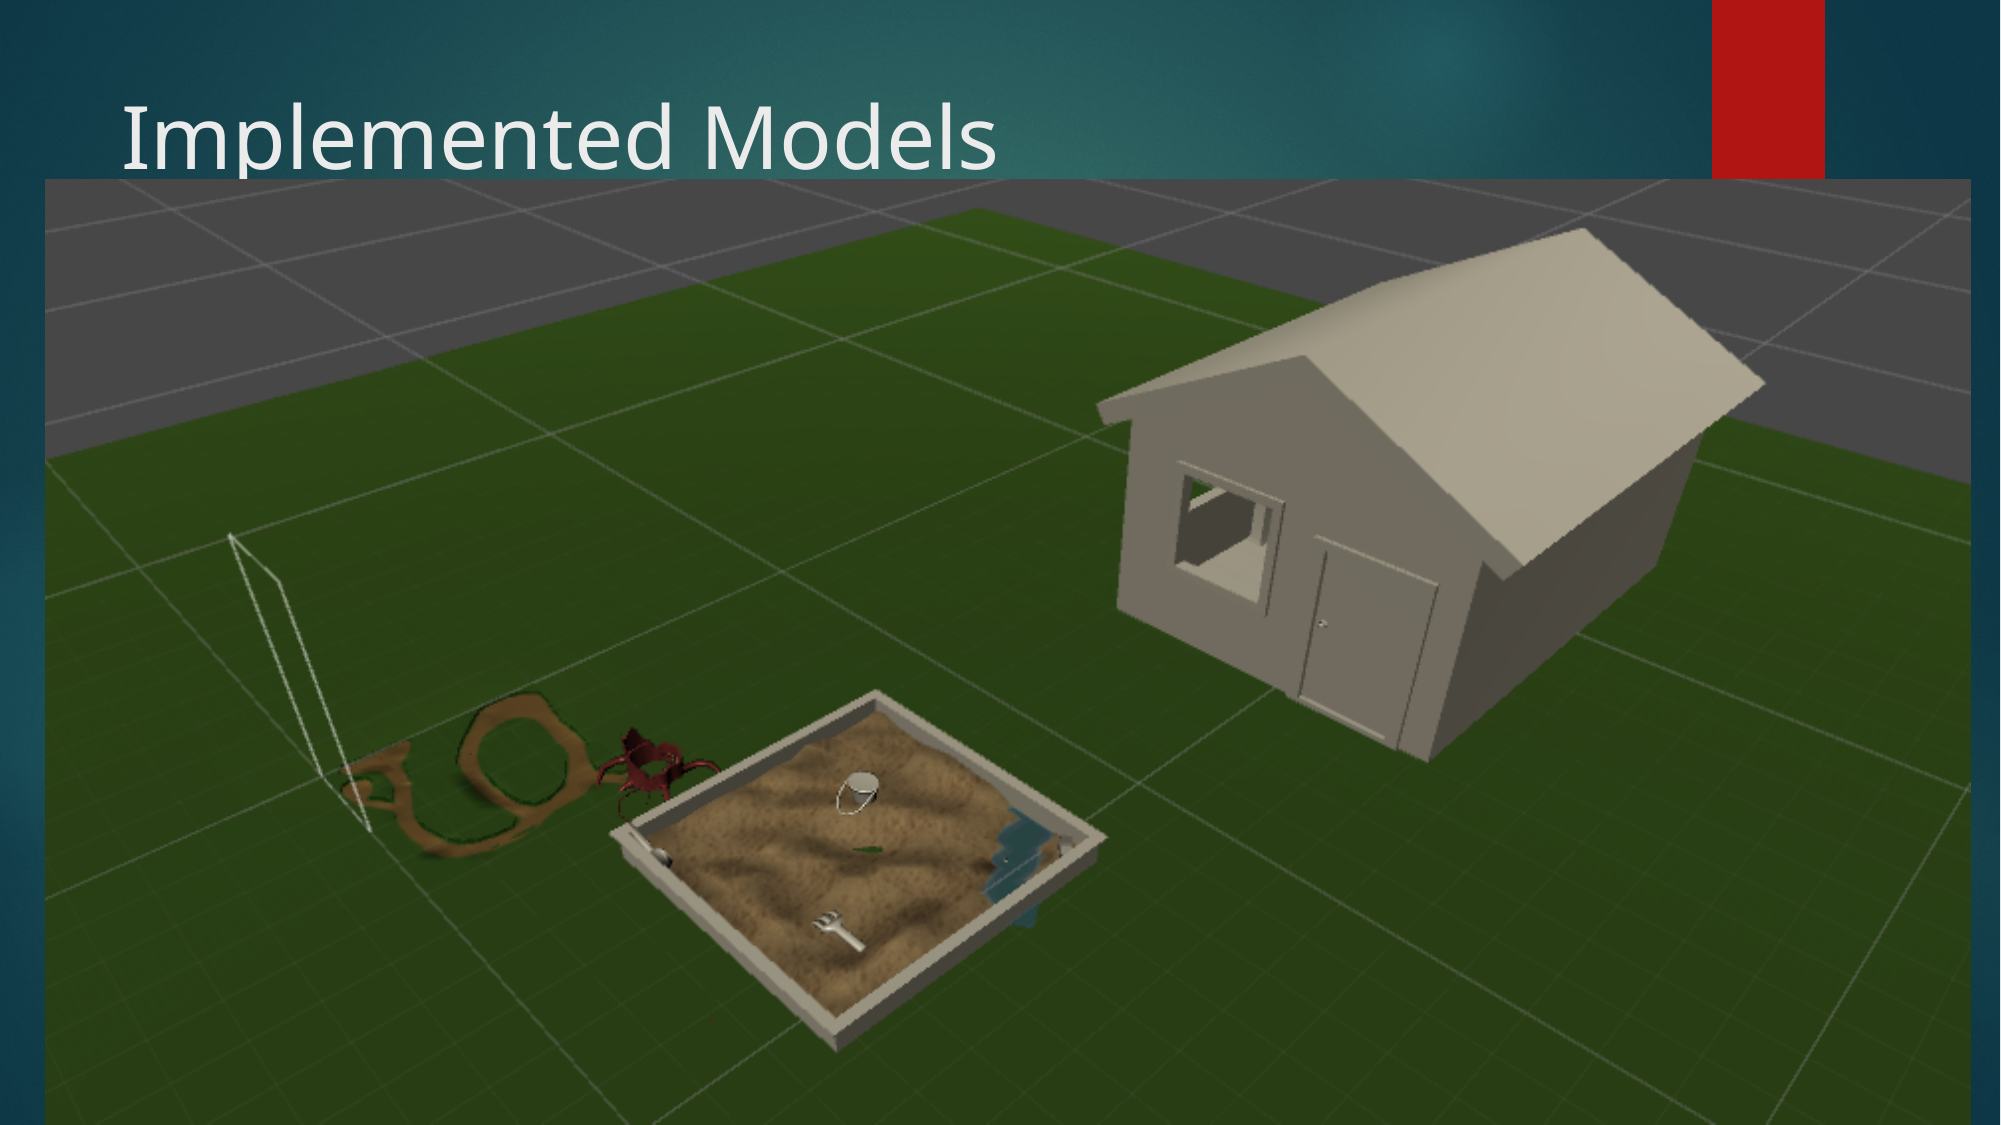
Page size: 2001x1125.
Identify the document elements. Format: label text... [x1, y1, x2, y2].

picture [45, 179, 1971, 1125]
title Implemented Models [106, 74, 1649, 179]
